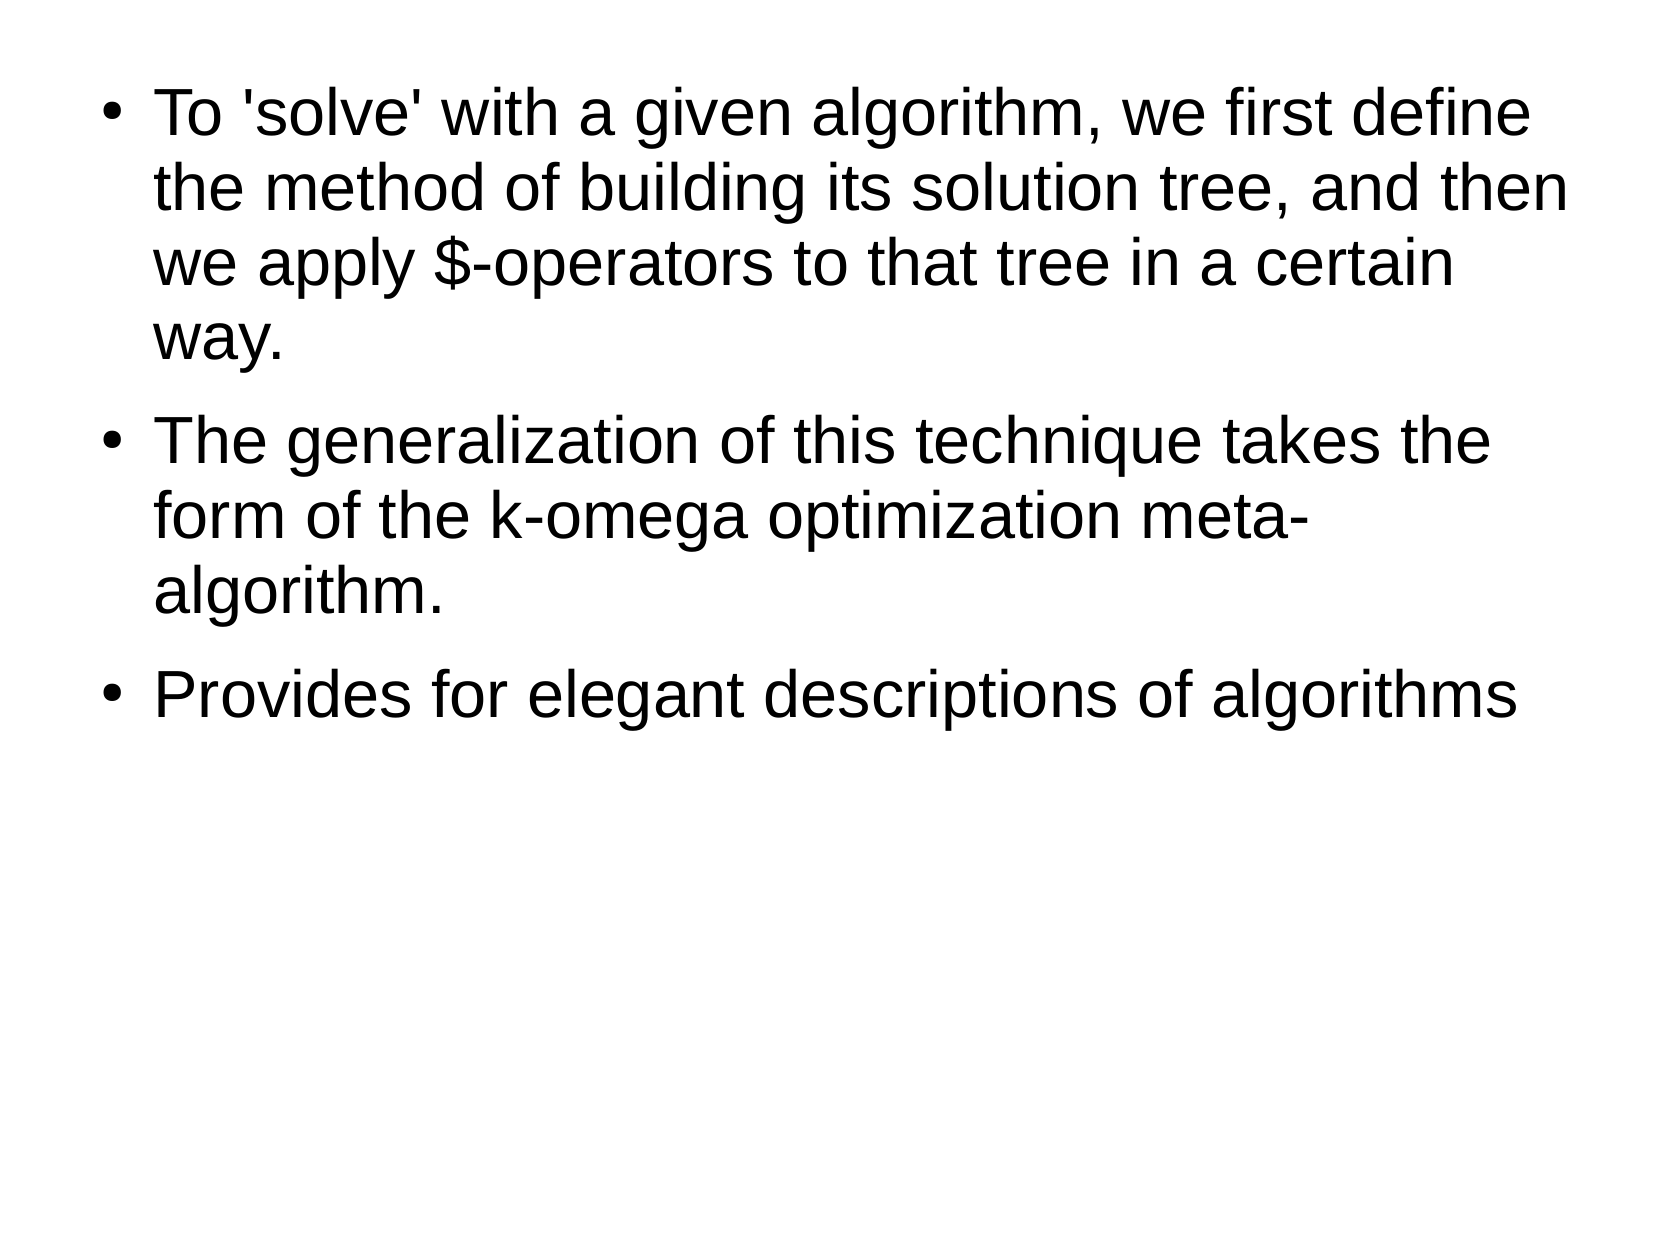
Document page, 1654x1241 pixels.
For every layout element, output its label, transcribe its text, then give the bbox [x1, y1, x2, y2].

list To 'solve' with a given algorithm, we first define the method of building its solution tree, and then we apply $-operators to that tree in a certain way. The generalization of this technique takes the form of the k-omega optimization meta-algorithm. Provides for elegant descriptions of algorithms [82, 75, 1571, 1109]
